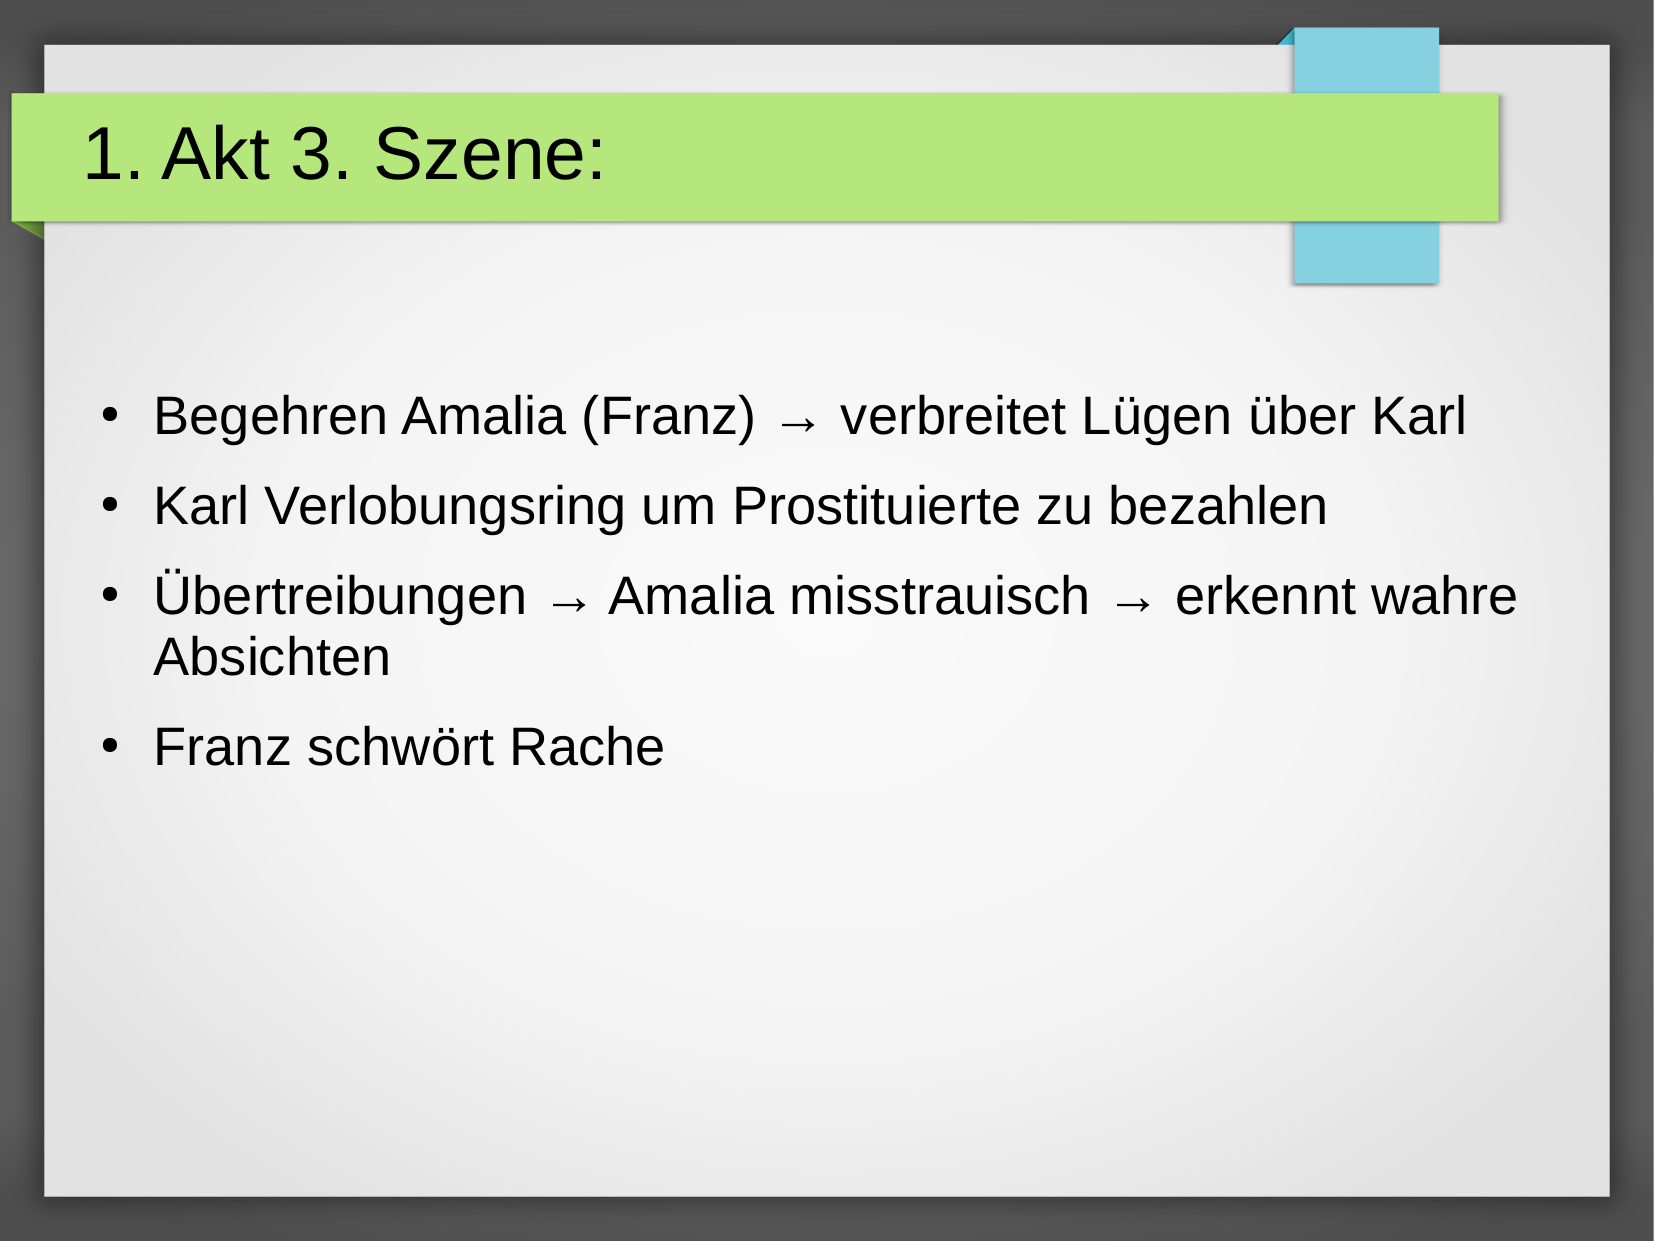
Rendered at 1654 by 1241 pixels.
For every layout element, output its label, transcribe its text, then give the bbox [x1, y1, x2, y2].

title 1. Akt 3. Szene: [82, 94, 1264, 213]
list Begehren Amalia (Franz) → verbreitet Lügen über Karl Karl Verlobungsring um Prostituierte zu bezahlen Übertreibungen → Amalia misstrauisch → erkennt wahre Absichten Franz schwört Rache [82, 295, 1571, 1015]
picture [0, 0, 1654, 1241]
